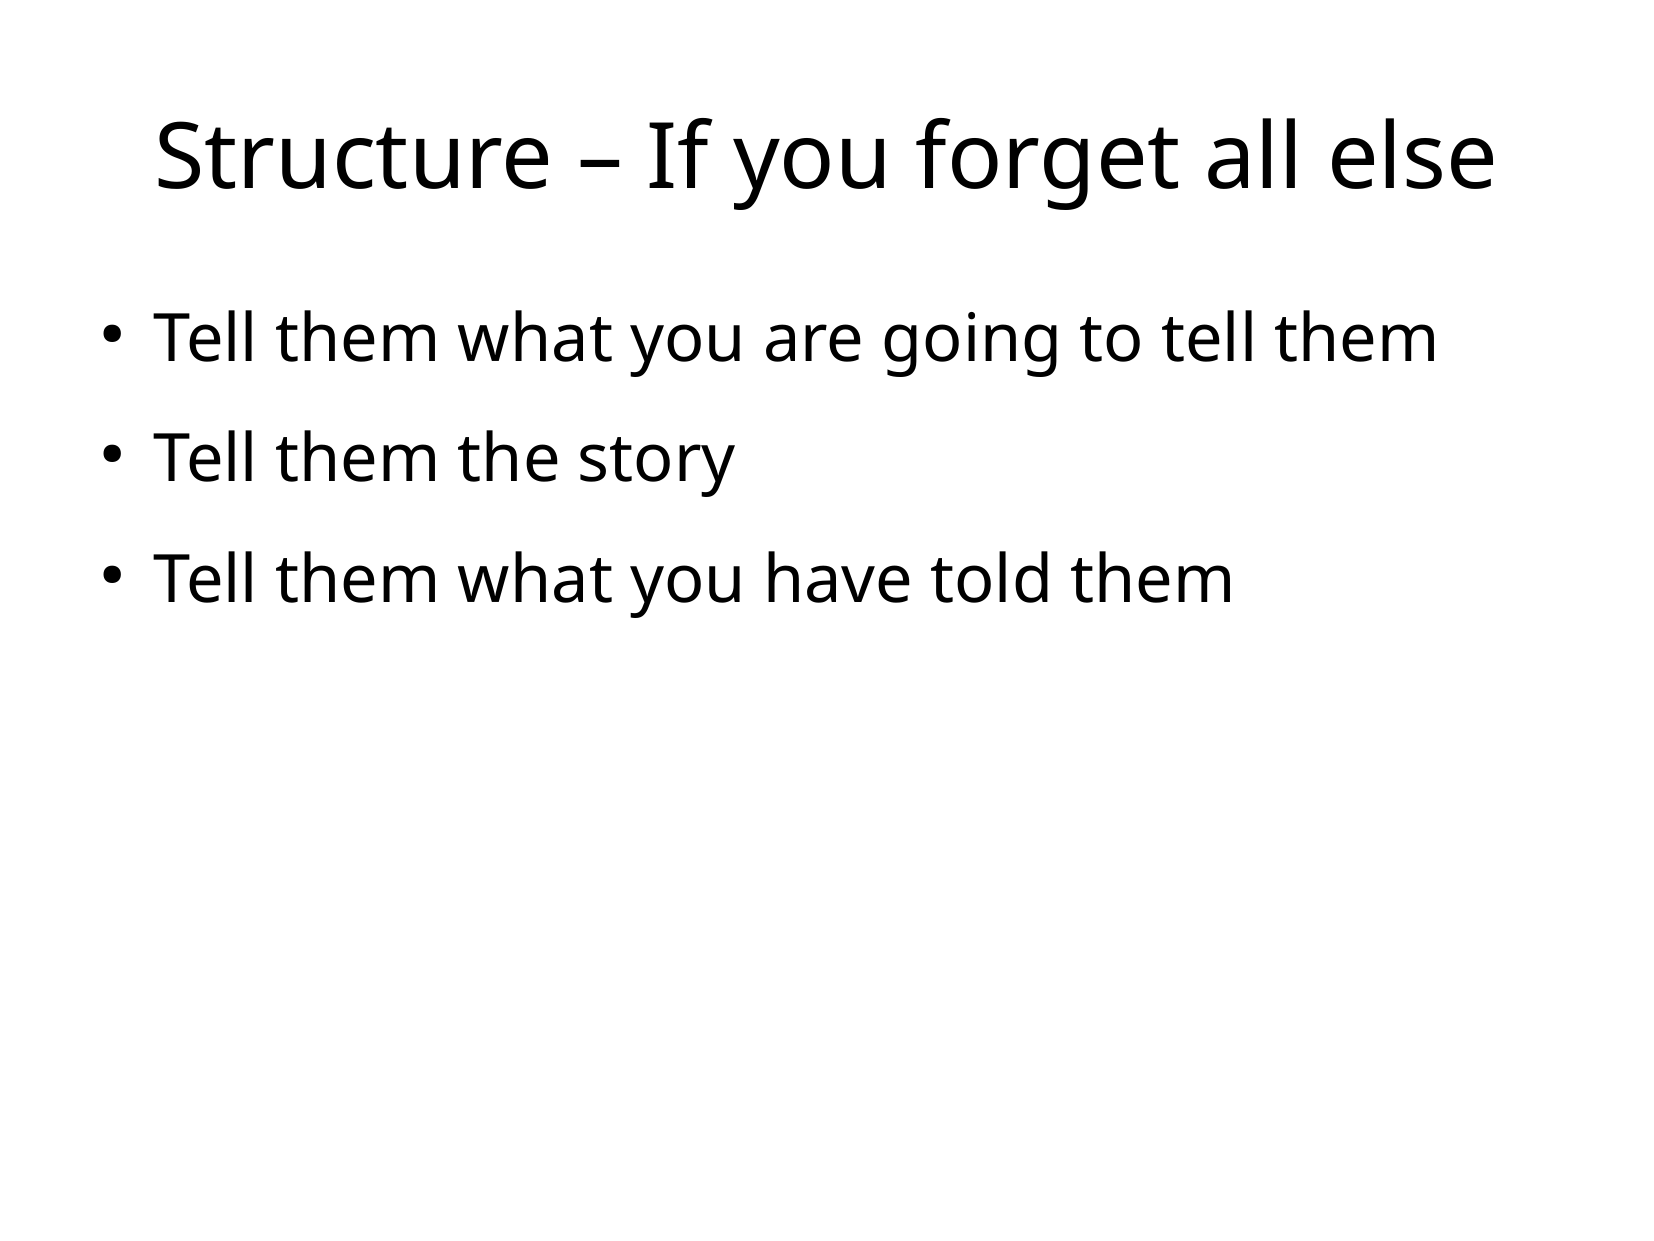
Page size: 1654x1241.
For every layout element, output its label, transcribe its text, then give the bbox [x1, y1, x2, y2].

title Structure – If you forget all else [82, 56, 1571, 250]
list Tell them what you are going to tell them Tell them the story Tell them what you have told them [82, 290, 1571, 1109]
